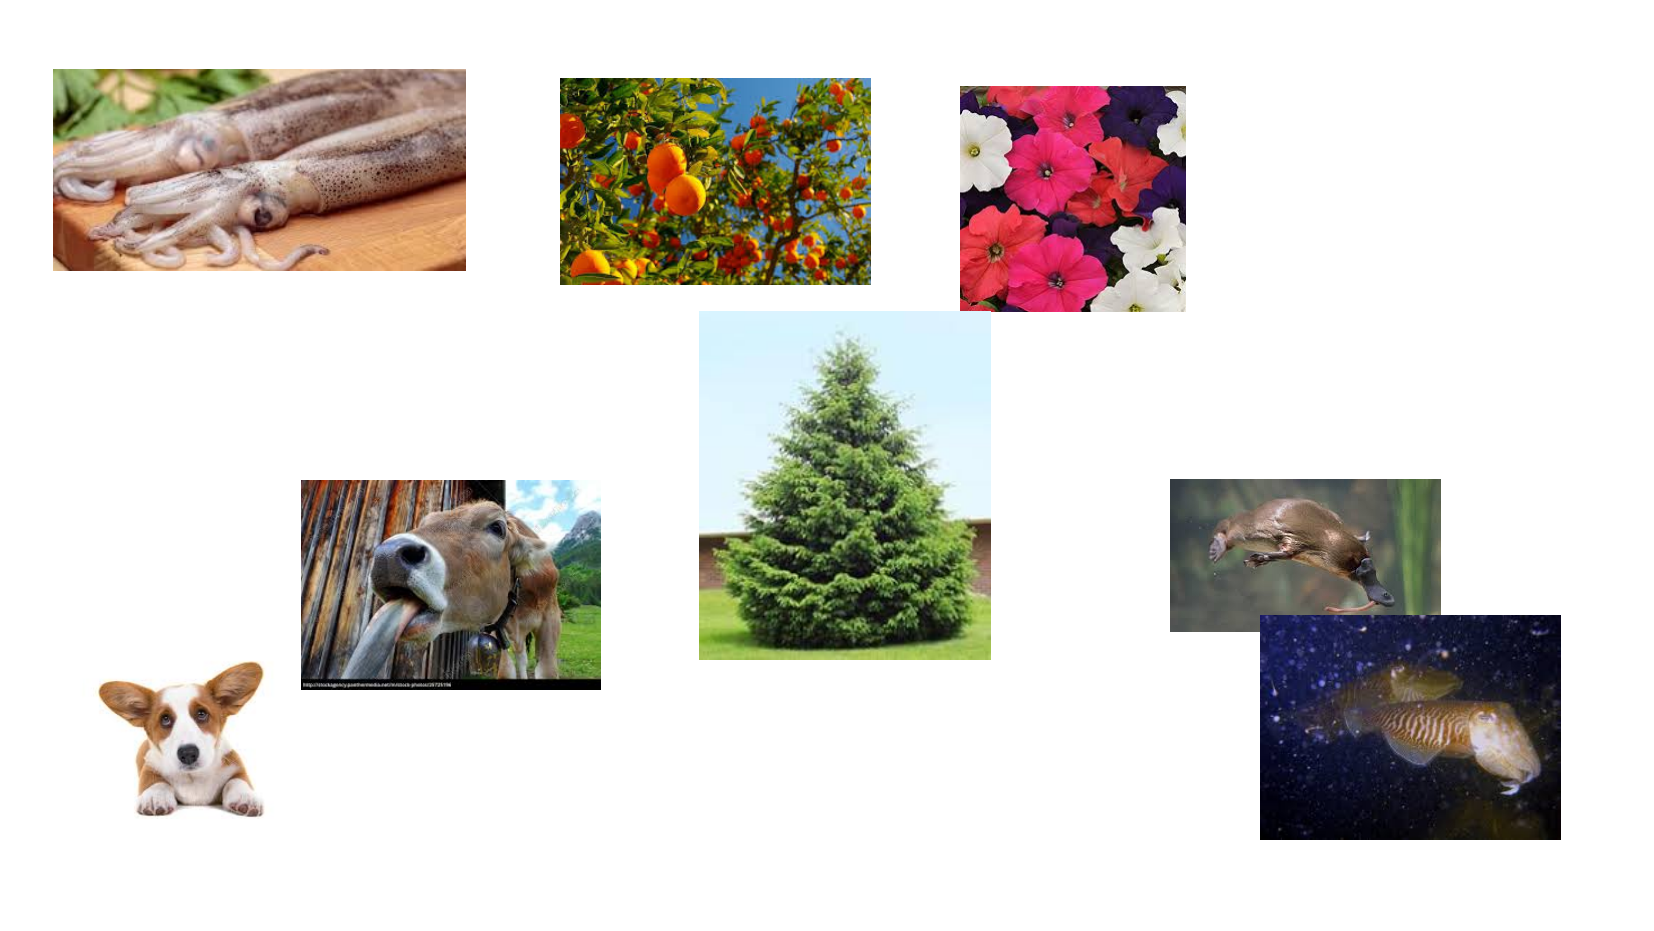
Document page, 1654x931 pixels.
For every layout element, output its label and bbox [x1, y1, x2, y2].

picture [53, 69, 466, 272]
picture [1170, 479, 1561, 841]
picture [699, 86, 1186, 661]
picture [560, 78, 871, 286]
picture [30, 480, 601, 820]
